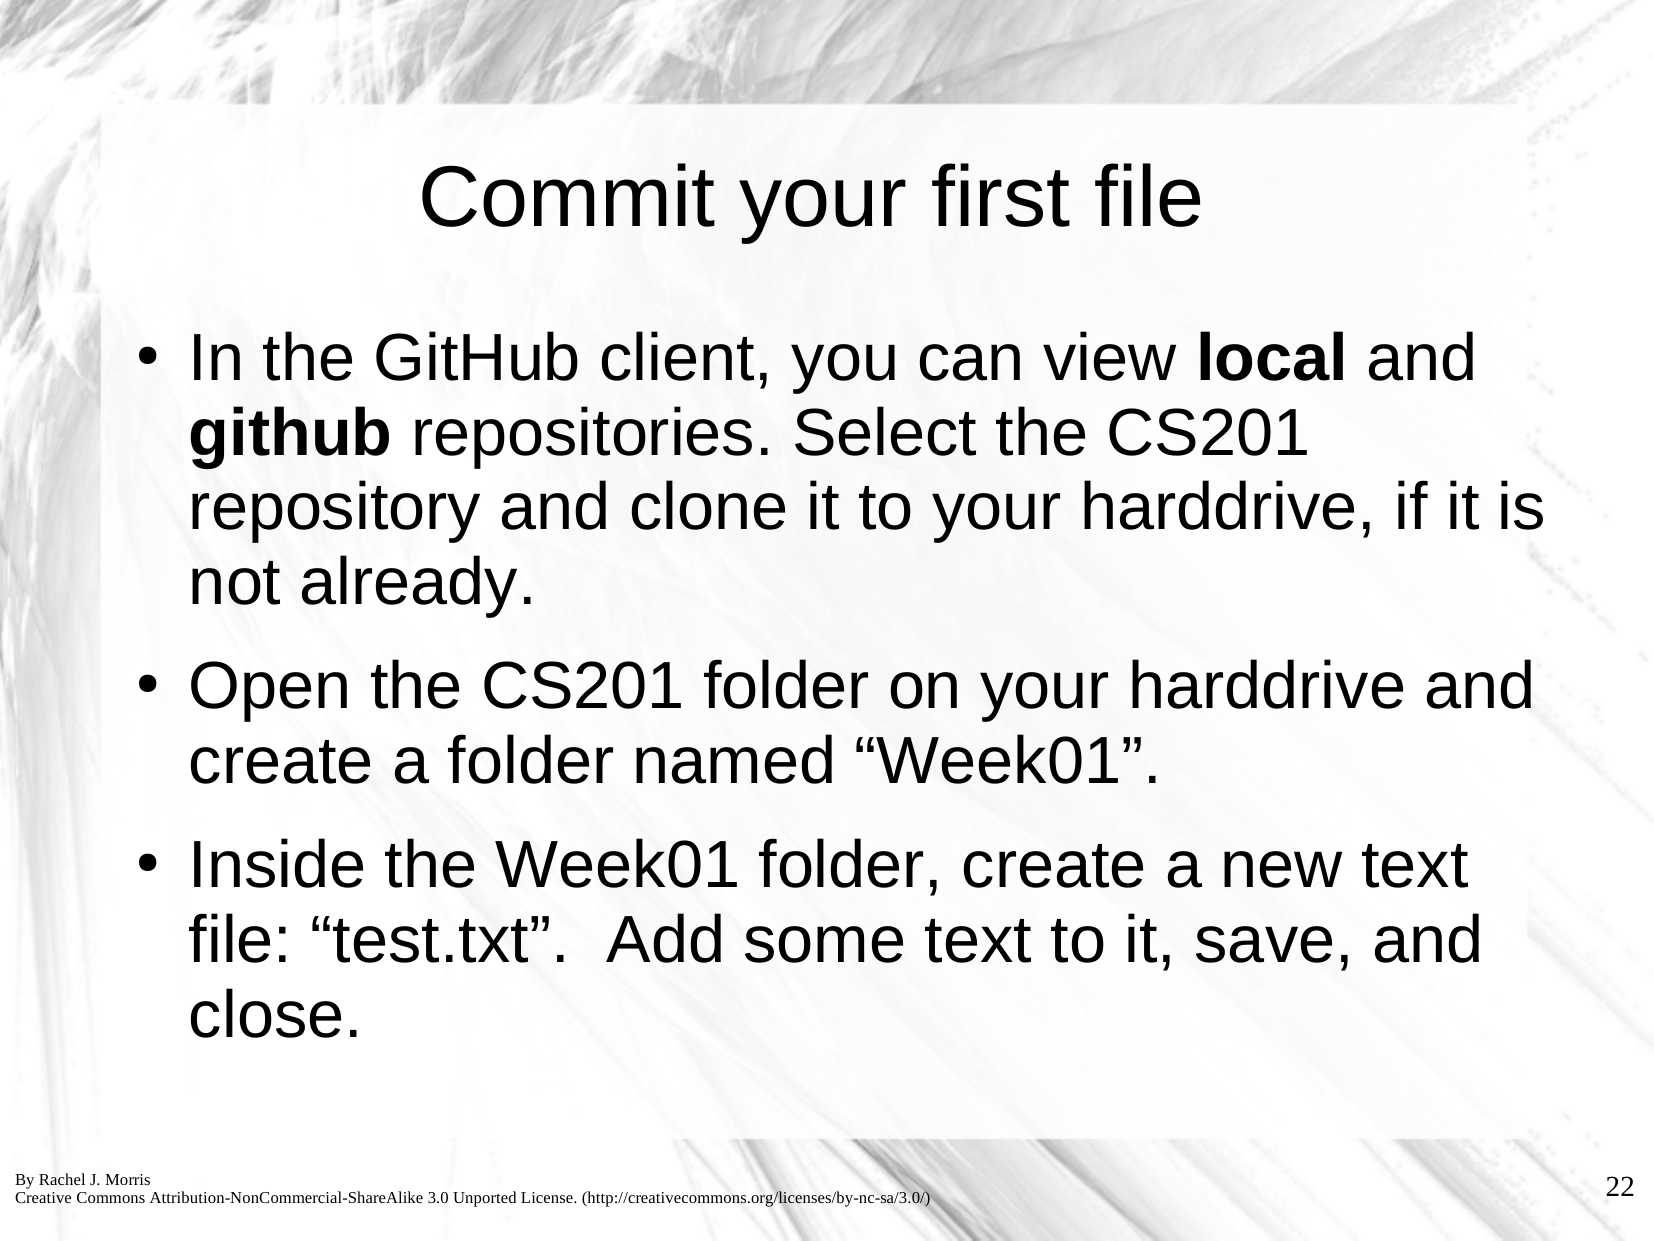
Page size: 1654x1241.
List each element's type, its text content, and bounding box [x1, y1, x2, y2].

list In the GitHub client, you can view local and github repositories. Select the CS201 repository and clone it to your harddrive, if it is not already. Open the CS201 folder on your harddrive and create a folder named “Week01”. Inside the Week01 folder, create a new text file: “test.txt”. Add some text to it, save, and close. [118, 319, 1571, 1052]
title Commit your first file [118, 112, 1506, 281]
picture [0, 0, 1654, 1241]
